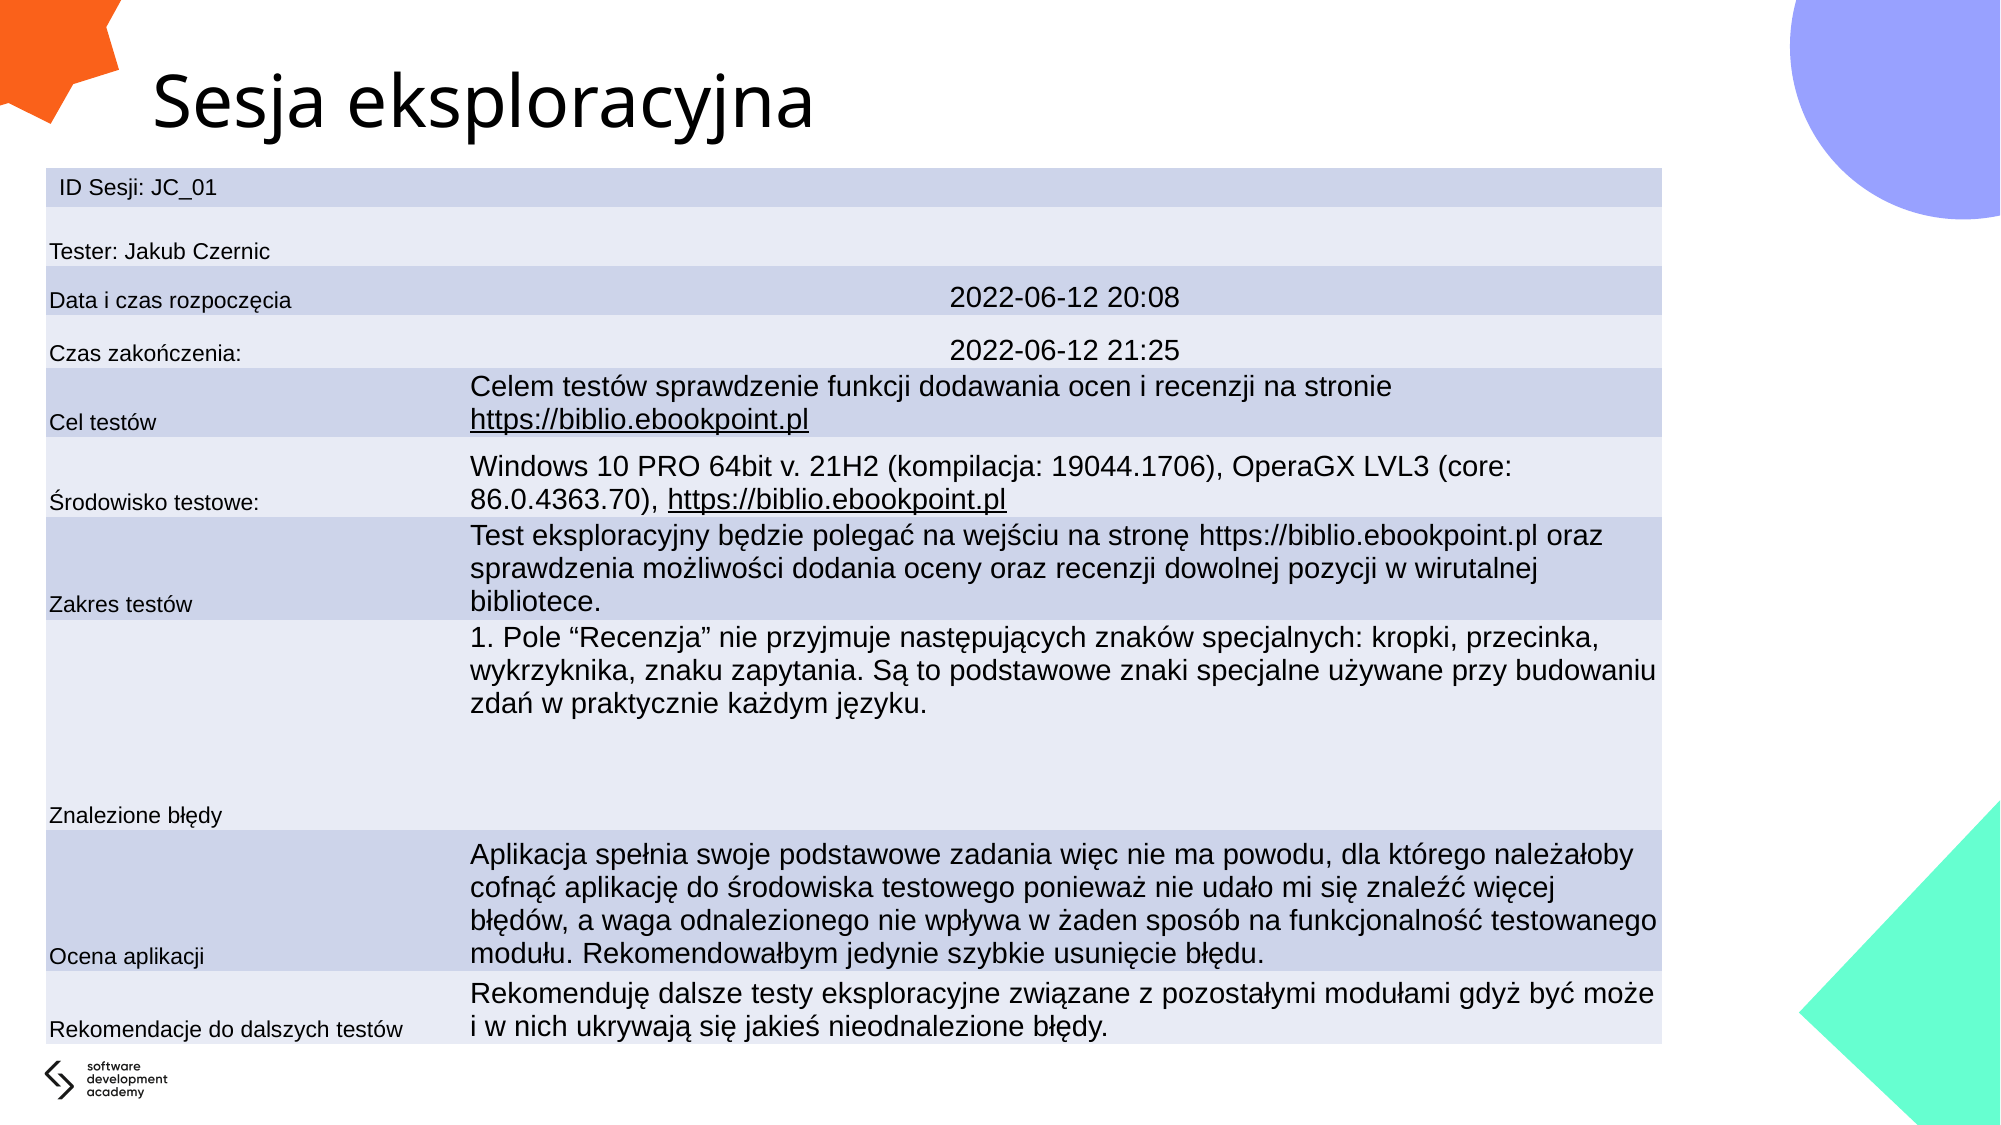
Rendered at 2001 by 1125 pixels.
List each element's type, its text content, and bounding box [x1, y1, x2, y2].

table_cell Cel testów [46, 368, 467, 437]
table_cell Data i czas rozpoczęcia [46, 266, 467, 315]
table_cell Windows 10 PRO 64bit v. 21H2 (kompilacja: 19044.1706), OperaGX LVL3 (core: 86.0.4363.70), https://biblio.ebookpoint.pl [467, 437, 1662, 517]
table_cell Rekomendacje do dalszych testów [46, 971, 467, 1044]
table_cell Znalezione błędy [46, 620, 467, 830]
table_cell Ocena aplikacji [46, 830, 467, 971]
table_cell 1. Pole “Recenzja” nie przyjmuje następujących znaków specjalnych: kropki, przecinka, wykrzyknika, znaku zapytania. Są to podstawowe znaki specjalne używane przy budowaniu zdań w praktycznie każdym języku. [467, 620, 1662, 830]
table_cell Celem testów sprawdzenie funkcji dodawania ocen i recenzji na stronie https://biblio.ebookpoint.pl [467, 368, 1662, 437]
table_cell Test eksploracyjny będzie polegać na wejściu na stronę https://biblio.ebookpoint.pl oraz sprawdzenia możliwości dodania oceny oraz recenzji dowolnej pozycji w wirutalnej bibliotece. [467, 517, 1662, 620]
table_cell Zakres testów [46, 517, 467, 620]
picture [19, 1035, 193, 1125]
table_cell Czas zakończenia: [46, 315, 467, 368]
table_cell [467, 207, 1662, 266]
table_cell Aplikacja spełnia swoje podstawowe zadania więc nie ma powodu, dla którego należałoby cofnąć aplikację do środowiska testowego ponieważ nie udało mi się znaleźć więcej błędów, a waga odnalezionego nie wpływa w żaden sposób na funkcjonalność testowanego modułu. Rekomendowałbym jedynie szybkie usunięcie błędu. [467, 830, 1662, 971]
table_header ID Sesji: JC_01 [46, 168, 1662, 207]
table_cell Tester: Jakub Czernic [46, 207, 467, 266]
table_cell Środowisko testowe: [46, 437, 467, 517]
table_cell 2022-06-12 21:25 [467, 315, 1662, 368]
title Sesja eksploracyjna [137, 0, 1771, 213]
table_cell Rekomenduję dalsze testy eksploracyjne związane z pozostałymi modułami gdyż być może i w nich ukrywają się jakieś nieodnalezione błędy. [467, 971, 1662, 1044]
table_cell 2022-06-12 20:08 [467, 266, 1662, 315]
